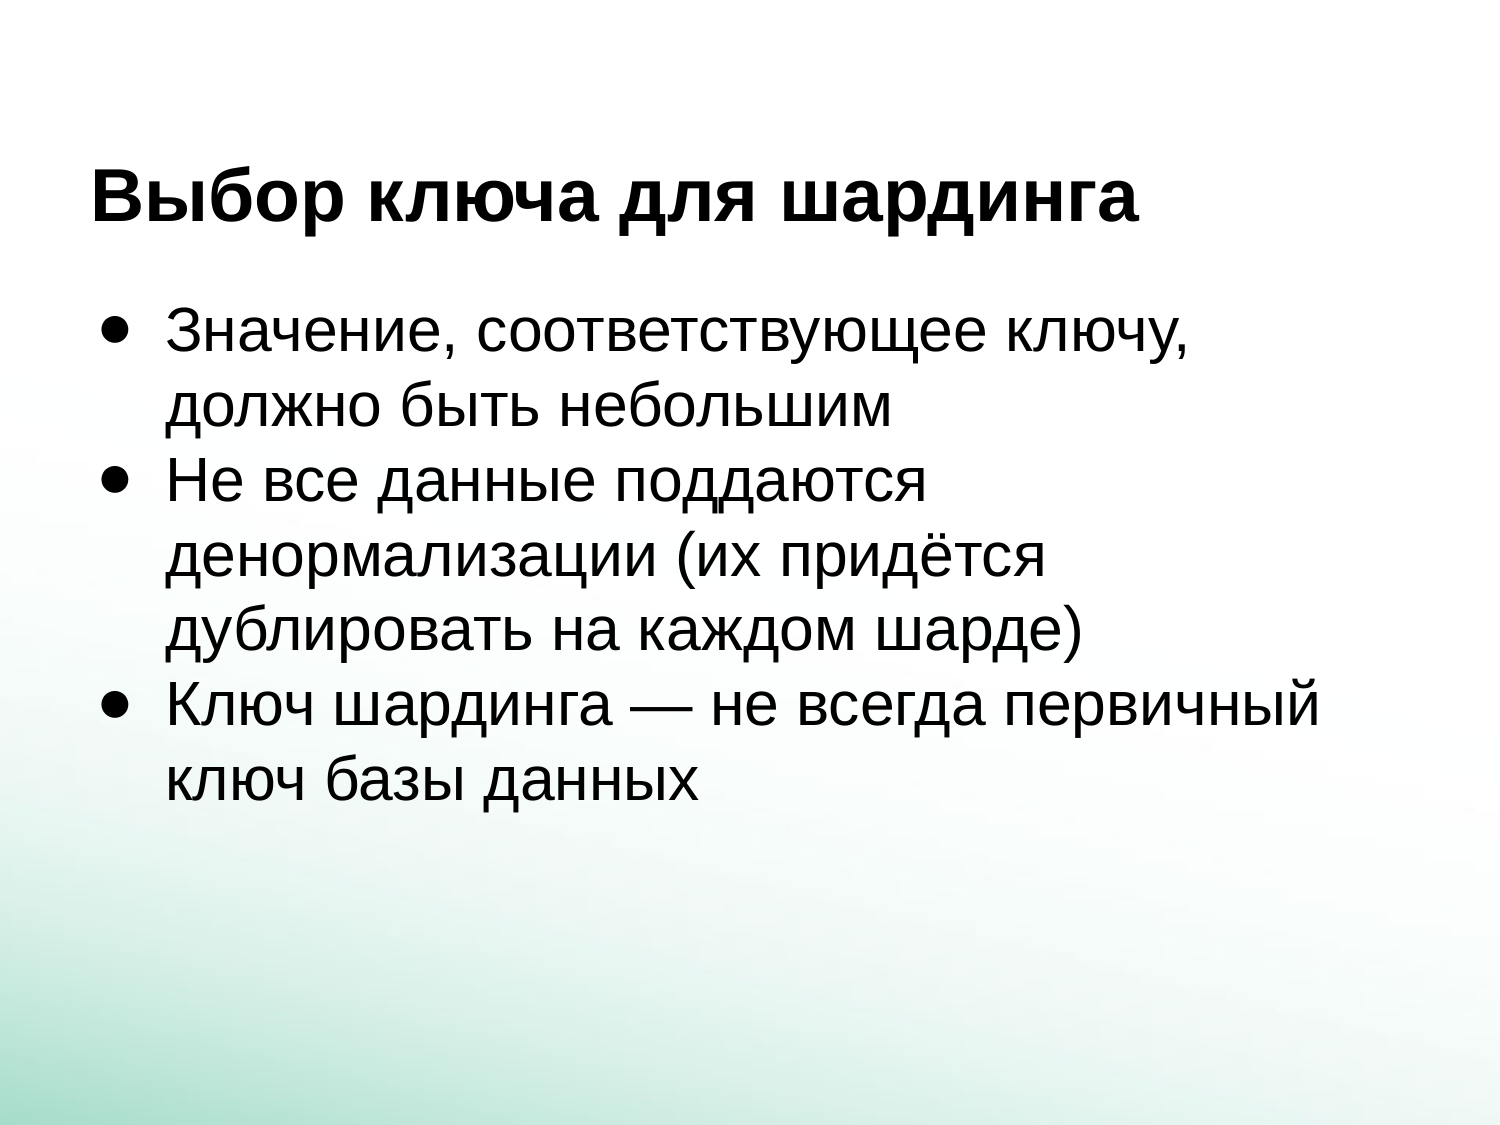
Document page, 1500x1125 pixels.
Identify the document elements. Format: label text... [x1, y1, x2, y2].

list Значение, соответствующее ключу, должно быть небольшим Не все данные поддаются денормализации (их придётся дублировать на каждом шарде) Ключ шардинга — не всегда первичный ключ базы данных [75, 273, 1425, 885]
title Выбор ключа для шардинга [75, 110, 1425, 252]
picture [0, 0, 1500, 1125]
